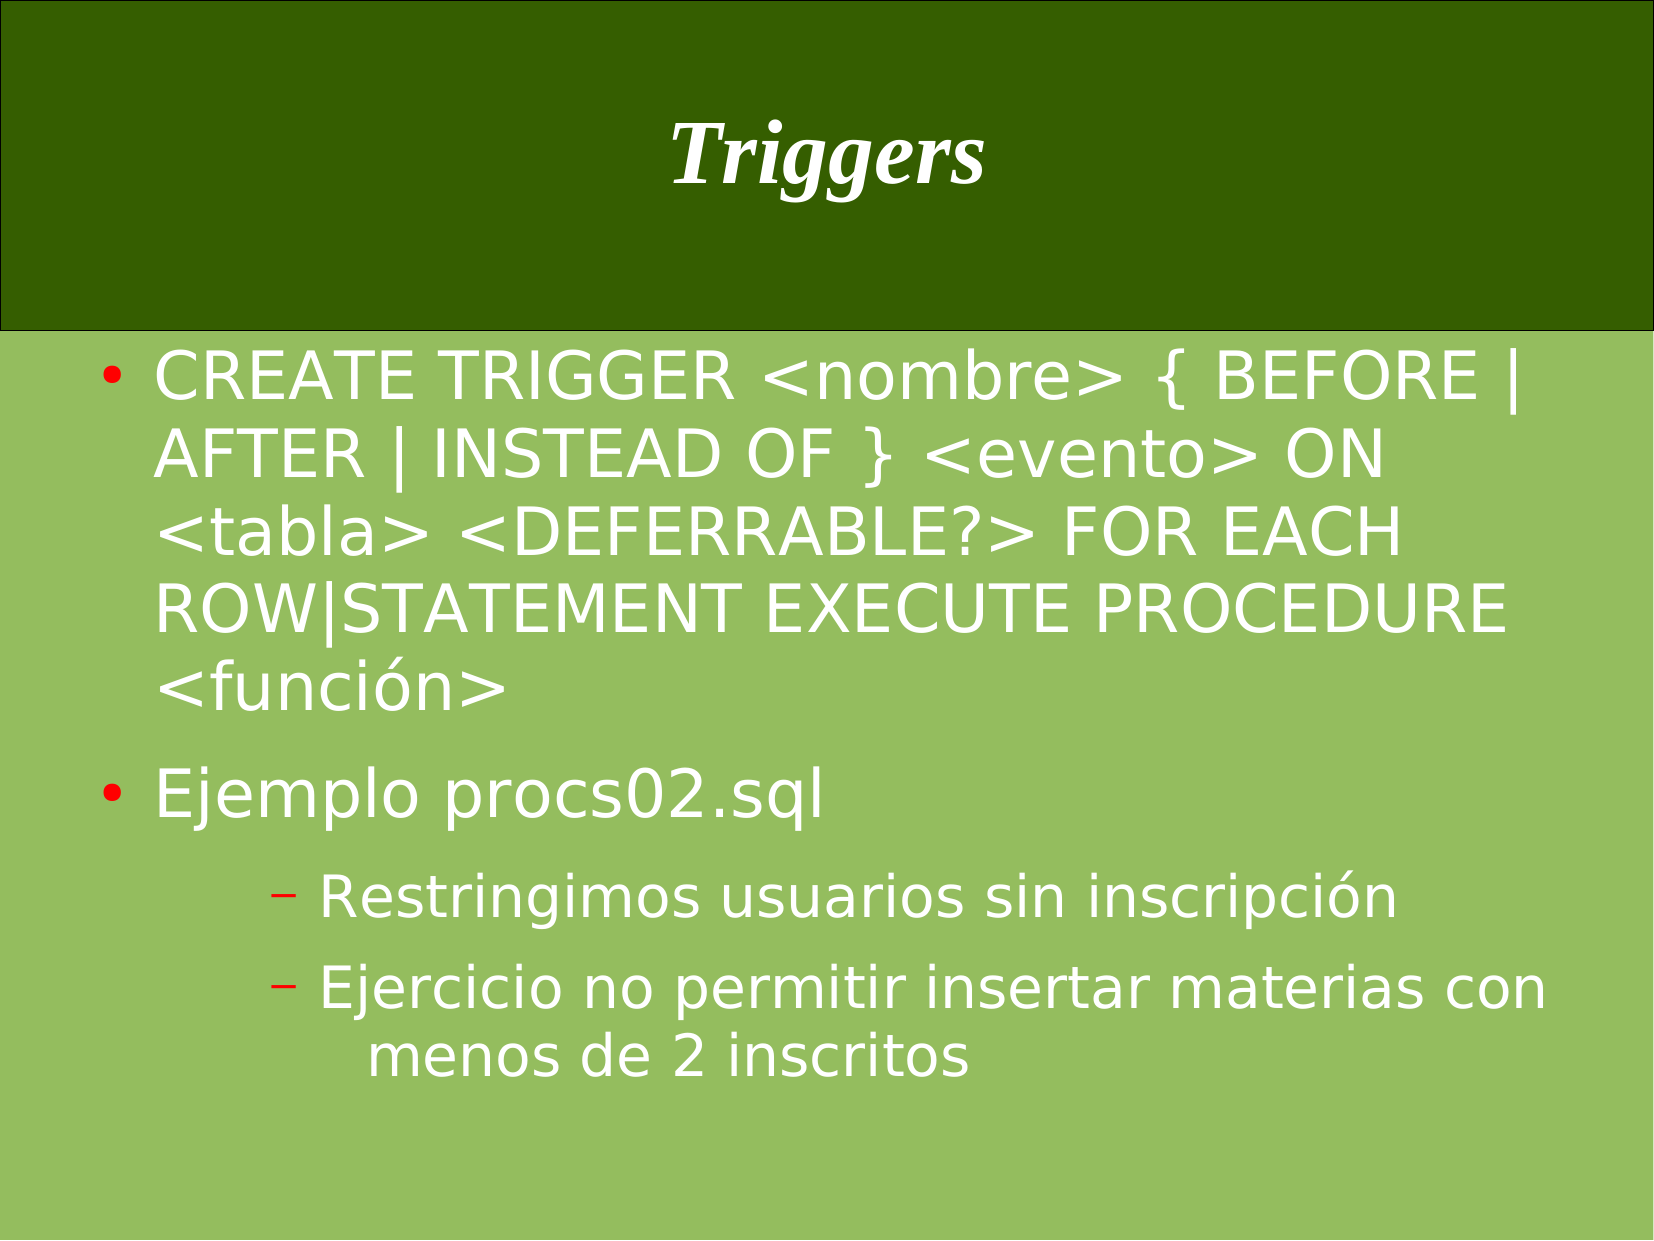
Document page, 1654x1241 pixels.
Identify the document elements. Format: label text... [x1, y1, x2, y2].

list CREATE TRIGGER <nombre> { BEFORE | AFTER | INSTEAD OF } <evento> ON <tabla> <DEFERRABLE?> FOR EACH ROW|STATEMENT EXECUTE PROCEDURE <función> Ejemplo procs02.sql Restringimos usuarios sin inscripción Ejercicio no permitir insertar materias con menos de 2 inscritos [82, 337, 1571, 1090]
title Triggers [82, 49, 1571, 257]
